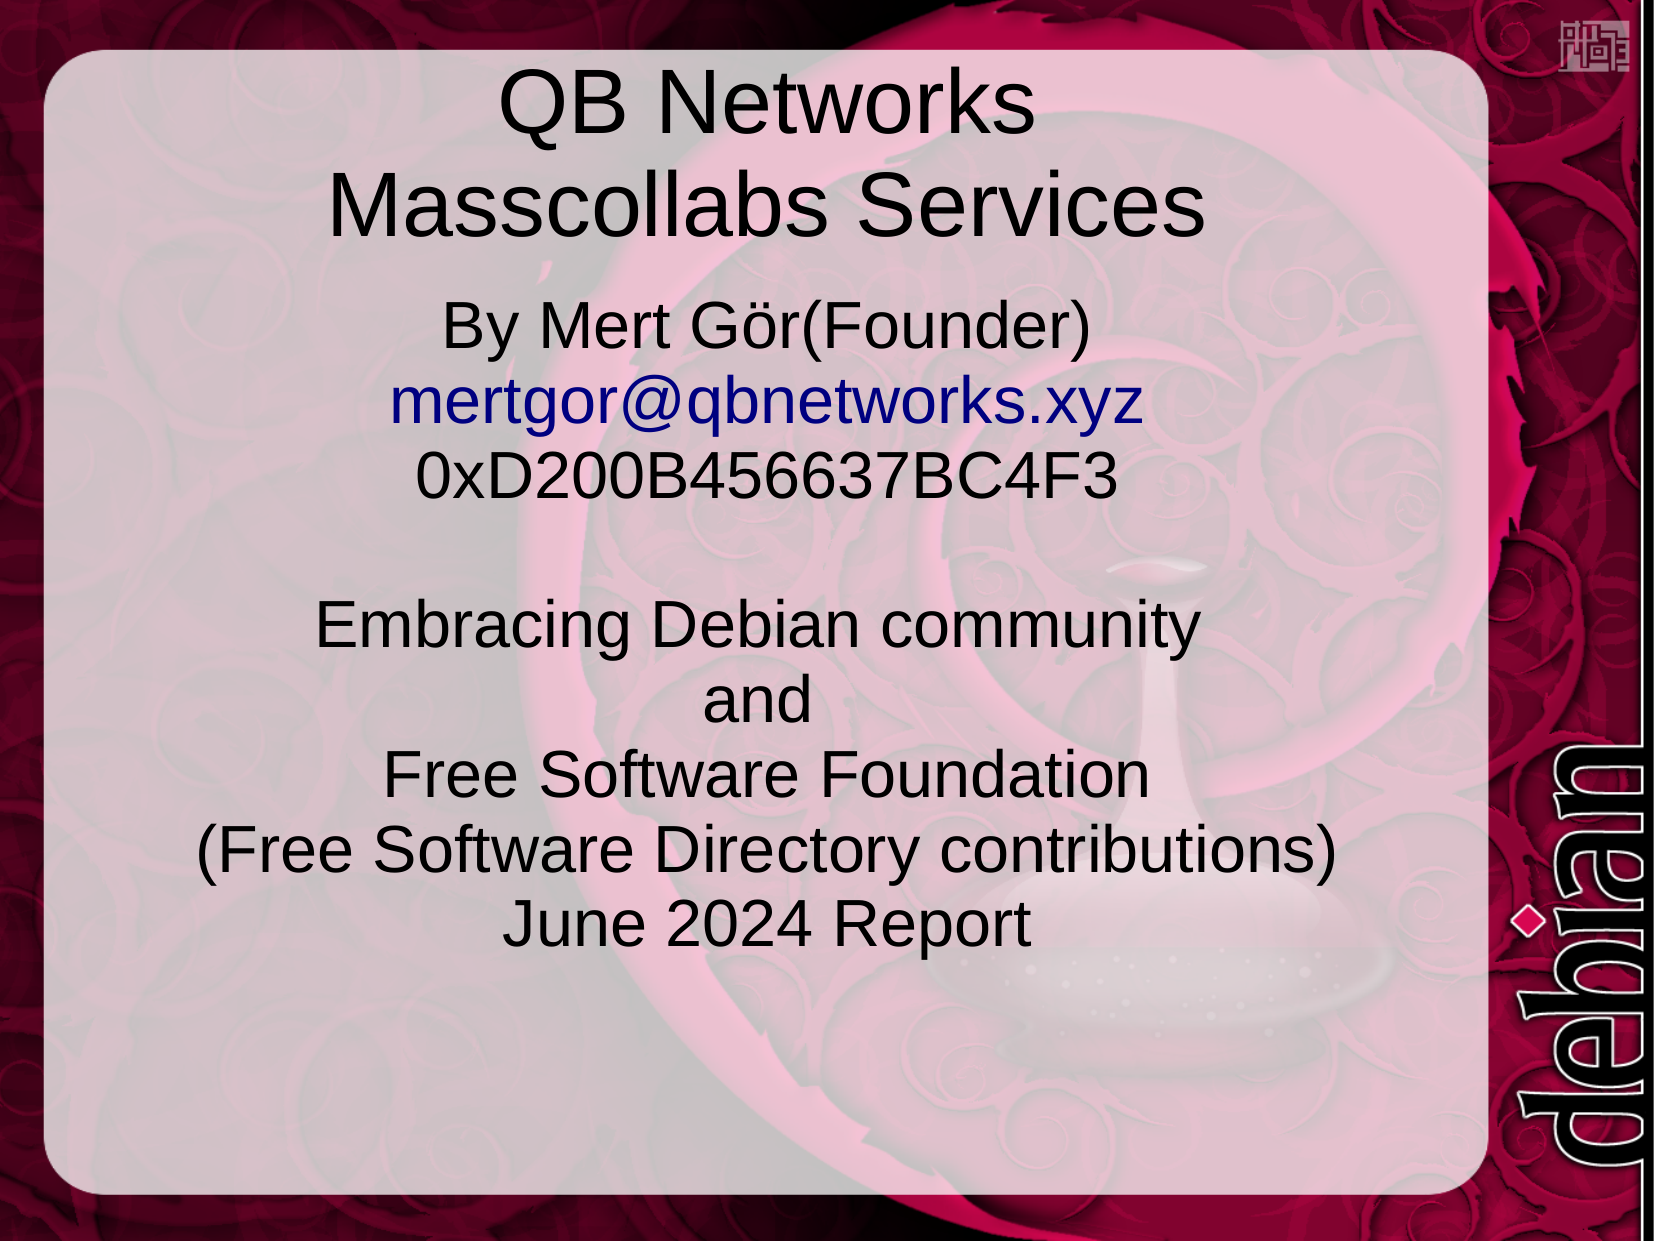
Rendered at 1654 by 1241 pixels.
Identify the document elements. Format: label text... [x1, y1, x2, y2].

subtitle By Mert Gör(Founder) mertgor@qbnetworks.xyz 0xD200B456637BC4F3 Embracing Debian community and Free Software Foundation (Free Software Directory contributions) June 2024 Report [59, 288, 1477, 1111]
picture [0, 0, 1654, 1241]
title QB Networks Masscollabs Services [59, 49, 1477, 257]
